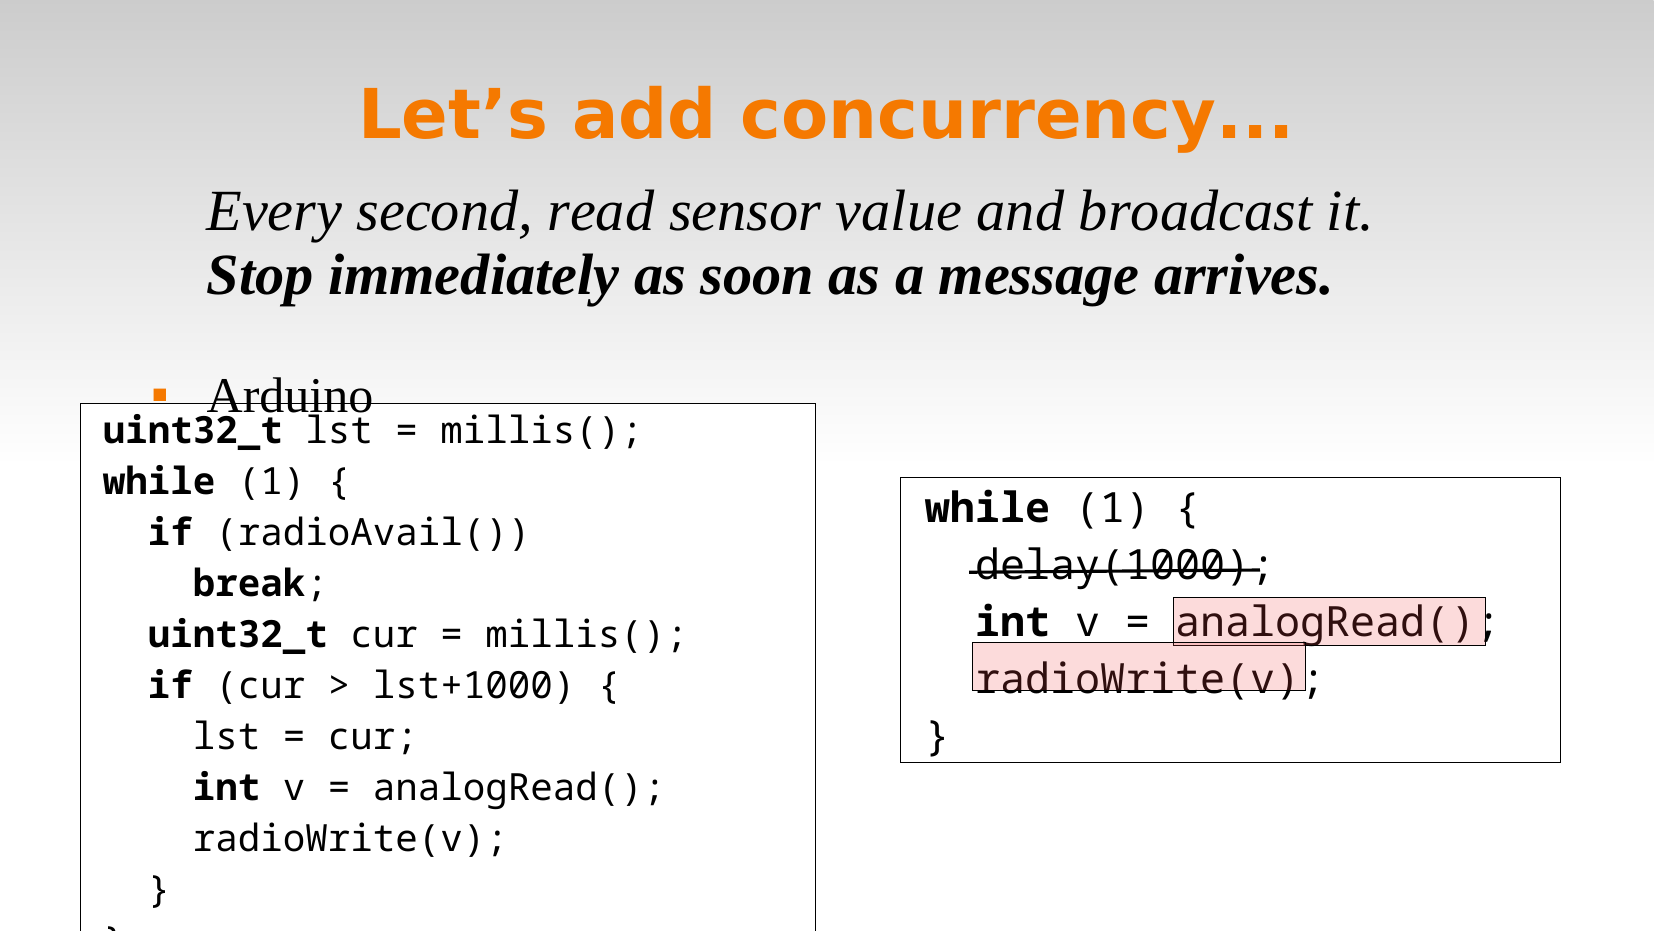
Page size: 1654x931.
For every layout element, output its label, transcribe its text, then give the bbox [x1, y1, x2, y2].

text_box uint32_t lst = millis(); while (1) { if (radioAvail()) break; uint32_t cur = millis(); if (cur > lst+1000) { lst = cur; int v = analogRead(); radioWrite(v); } } [80, 444, 816, 924]
list Every second, read sensor value and broadcast it. Stop immediately as soon as a message arrives. [82, 177, 1538, 338]
text_box while (1) { delay(1000); int v = analogRead(); radioWrite(v); } [900, 499, 1561, 742]
text_box [972, 597, 1486, 691]
title Let’s add concurrency... [82, 37, 1571, 193]
list Arduino [82, 368, 809, 851]
